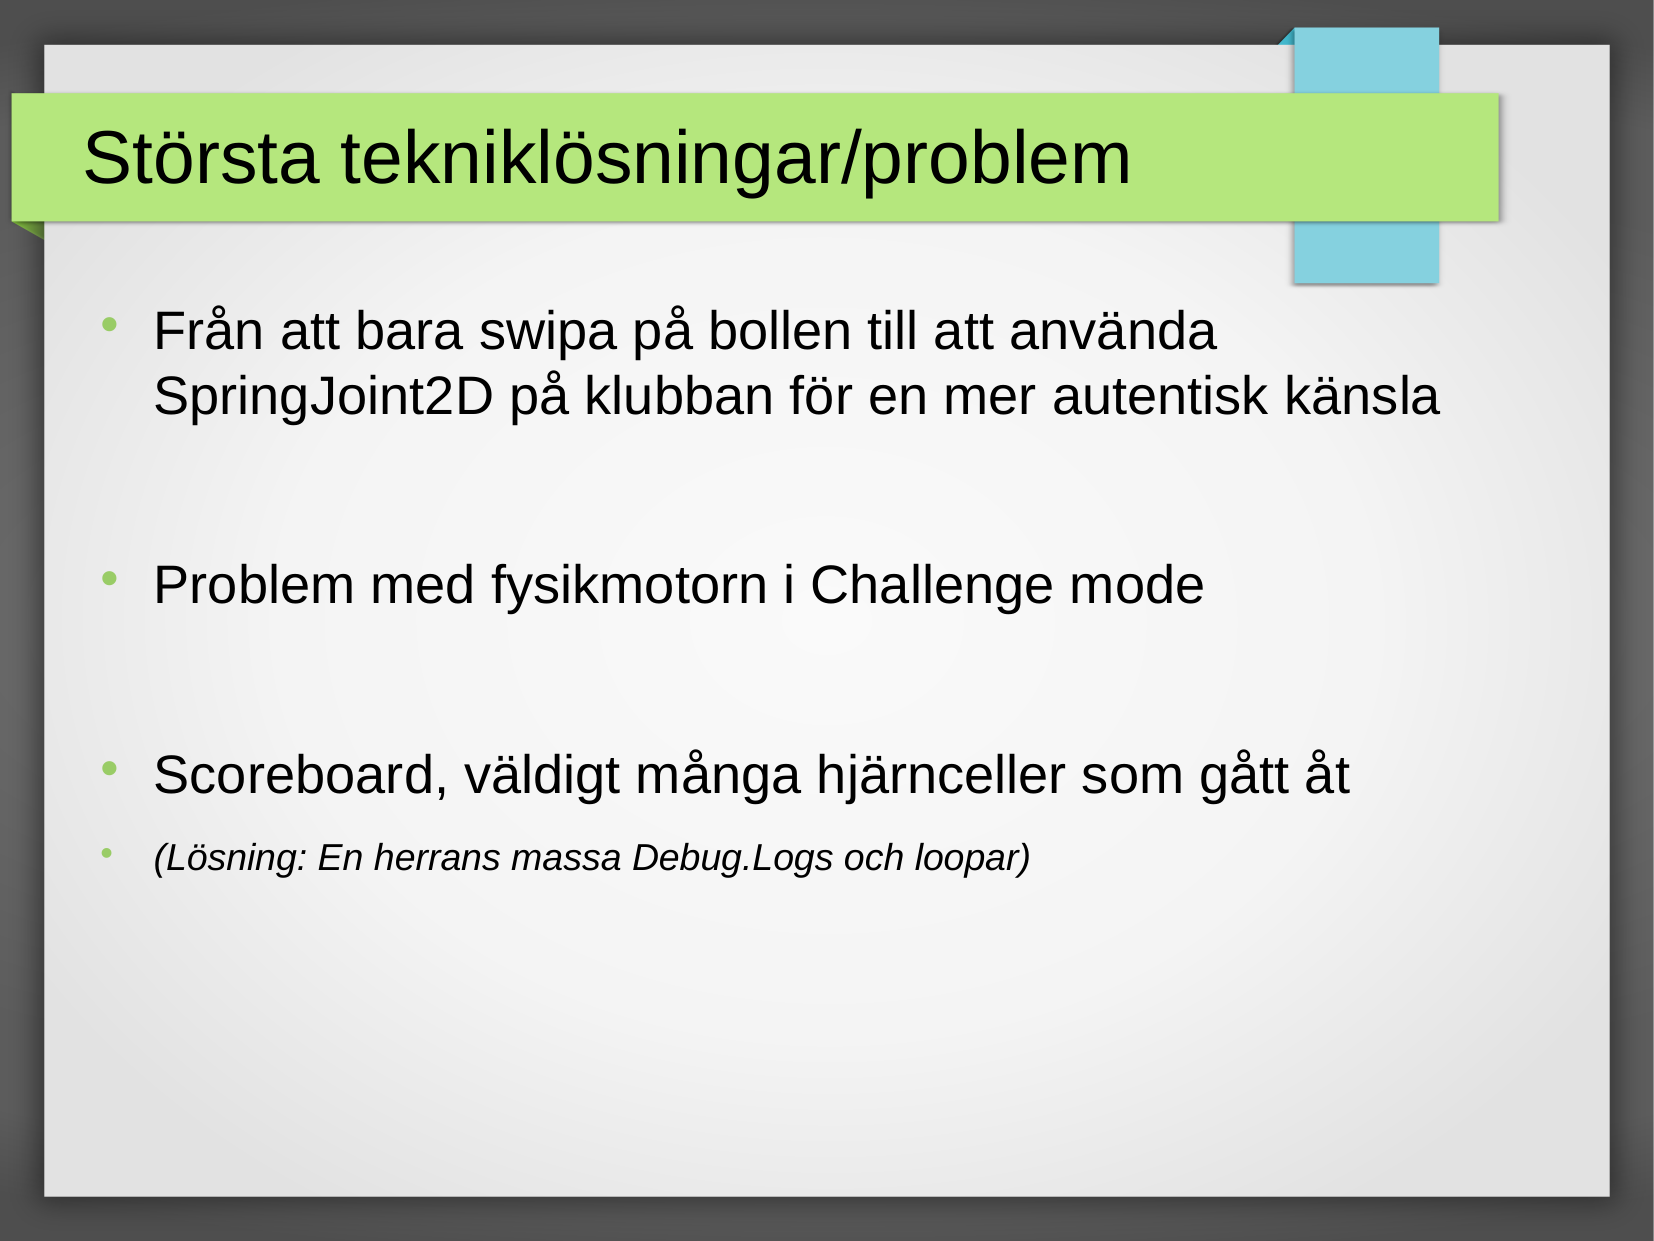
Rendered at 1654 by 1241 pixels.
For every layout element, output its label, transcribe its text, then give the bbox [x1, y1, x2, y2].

picture [0, 0, 1654, 1241]
text_box Från att bara swipa på bollen till att använda SpringJoint2D på klubban för en mer autentisk känsla Problem med fysikmotorn i Challenge mode Scoreboard, väldigt många hjärnceller som gått åt (Lösning: En herrans massa Debug.Logs och loopar) [82, 295, 1571, 1015]
text_box Största tekniklösningar/problem [82, 94, 1264, 213]
